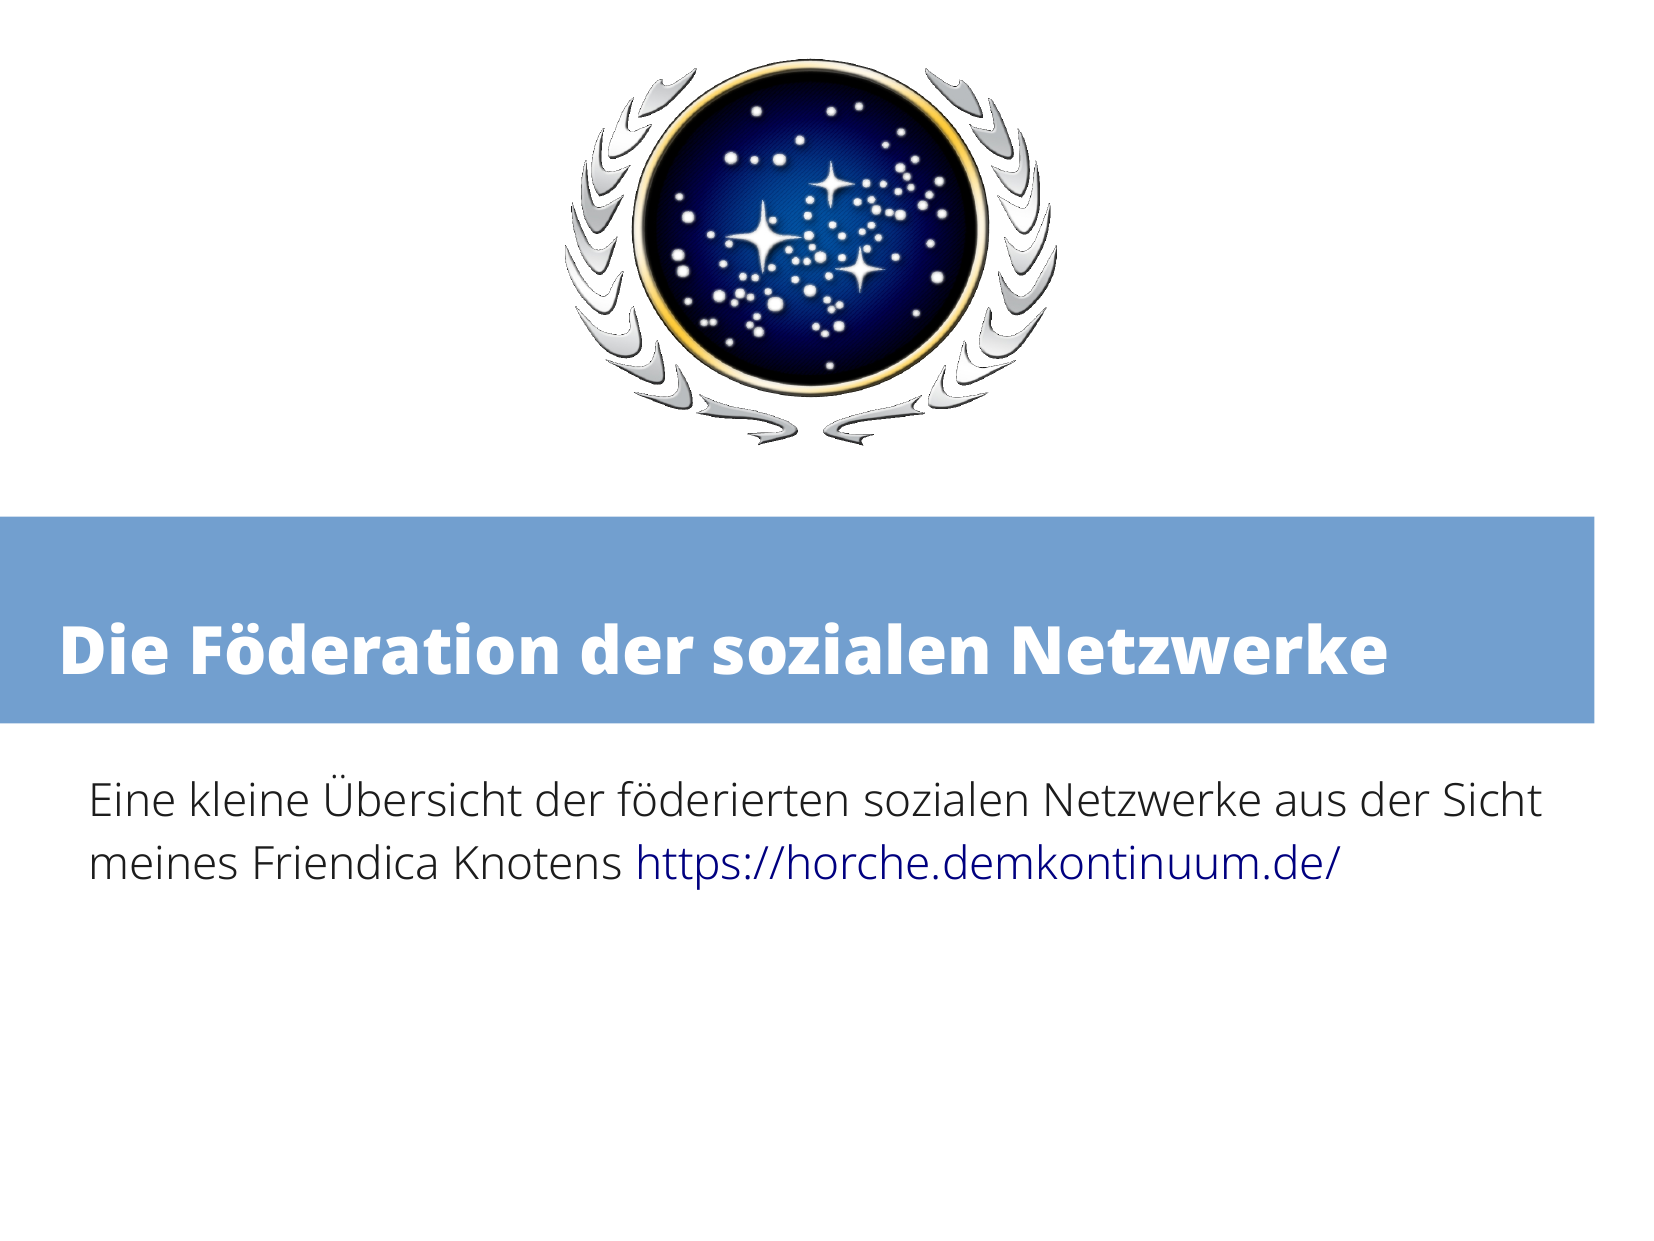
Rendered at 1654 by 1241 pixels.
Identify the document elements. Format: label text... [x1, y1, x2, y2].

picture [546, 37, 1078, 461]
subtitle Eine kleine Übersicht der föderierten sozialen Netzwerke aus der Sicht meines Friendica Knotens https://horche.demkontinuum.de/ [88, 767, 1595, 1182]
title Die Föderation der sozialen Netzwerke [59, 546, 1595, 694]
